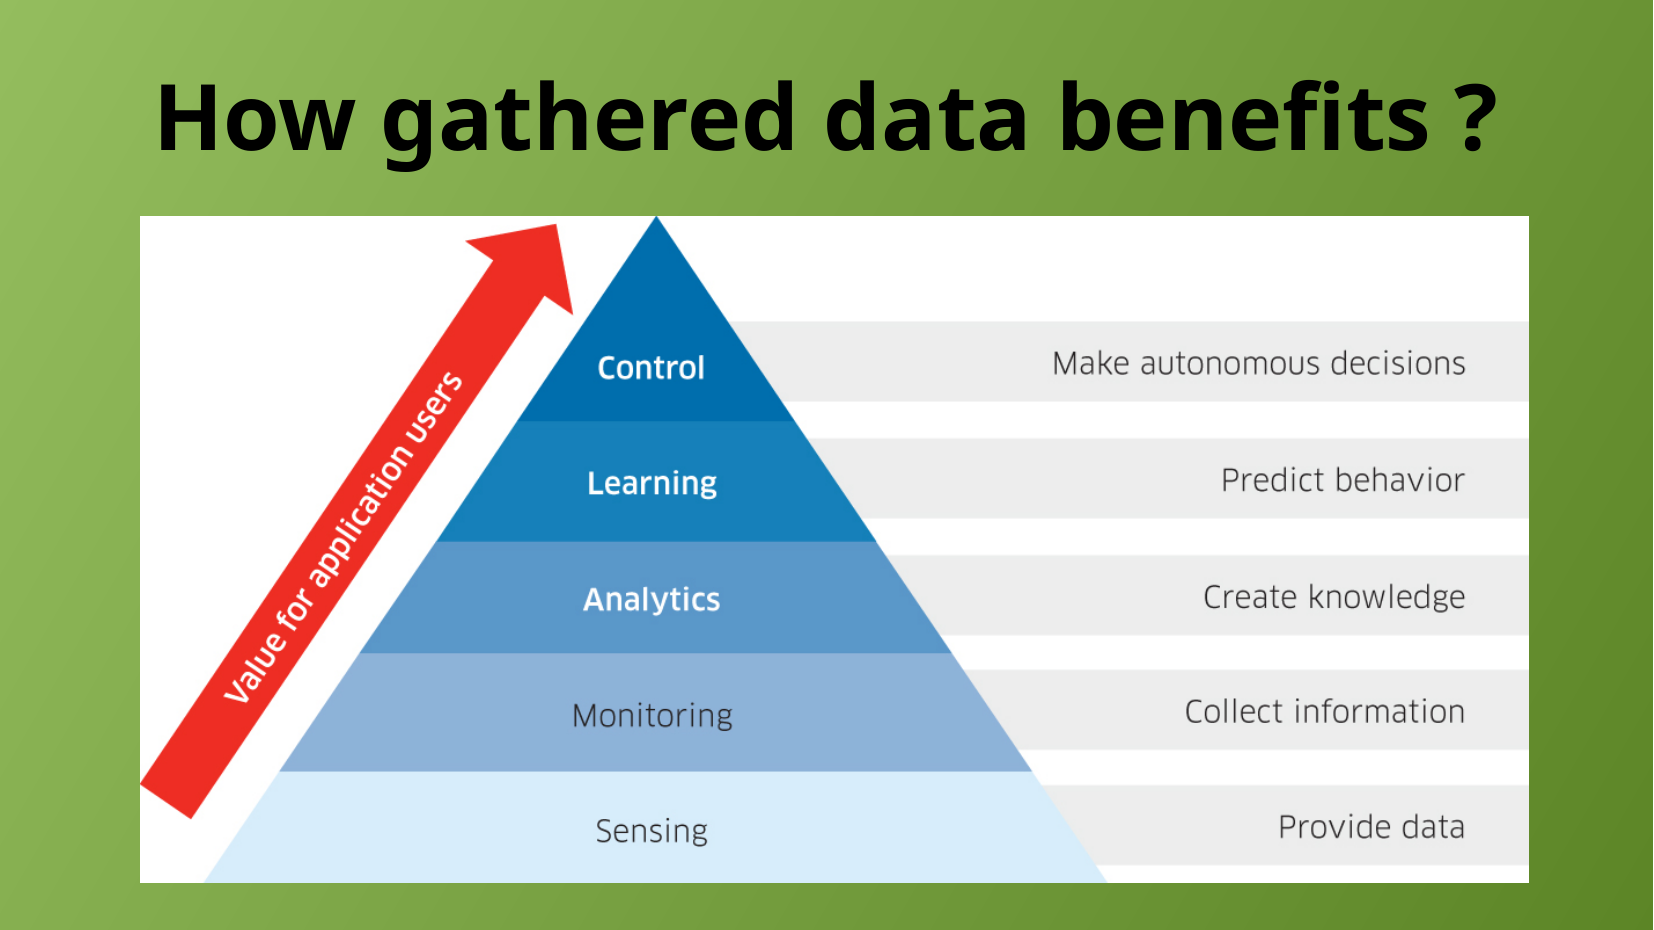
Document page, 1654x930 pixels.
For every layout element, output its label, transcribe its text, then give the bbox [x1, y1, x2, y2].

picture [140, 216, 1529, 883]
title How gathered data benefits ? [82, 7, 1571, 222]
